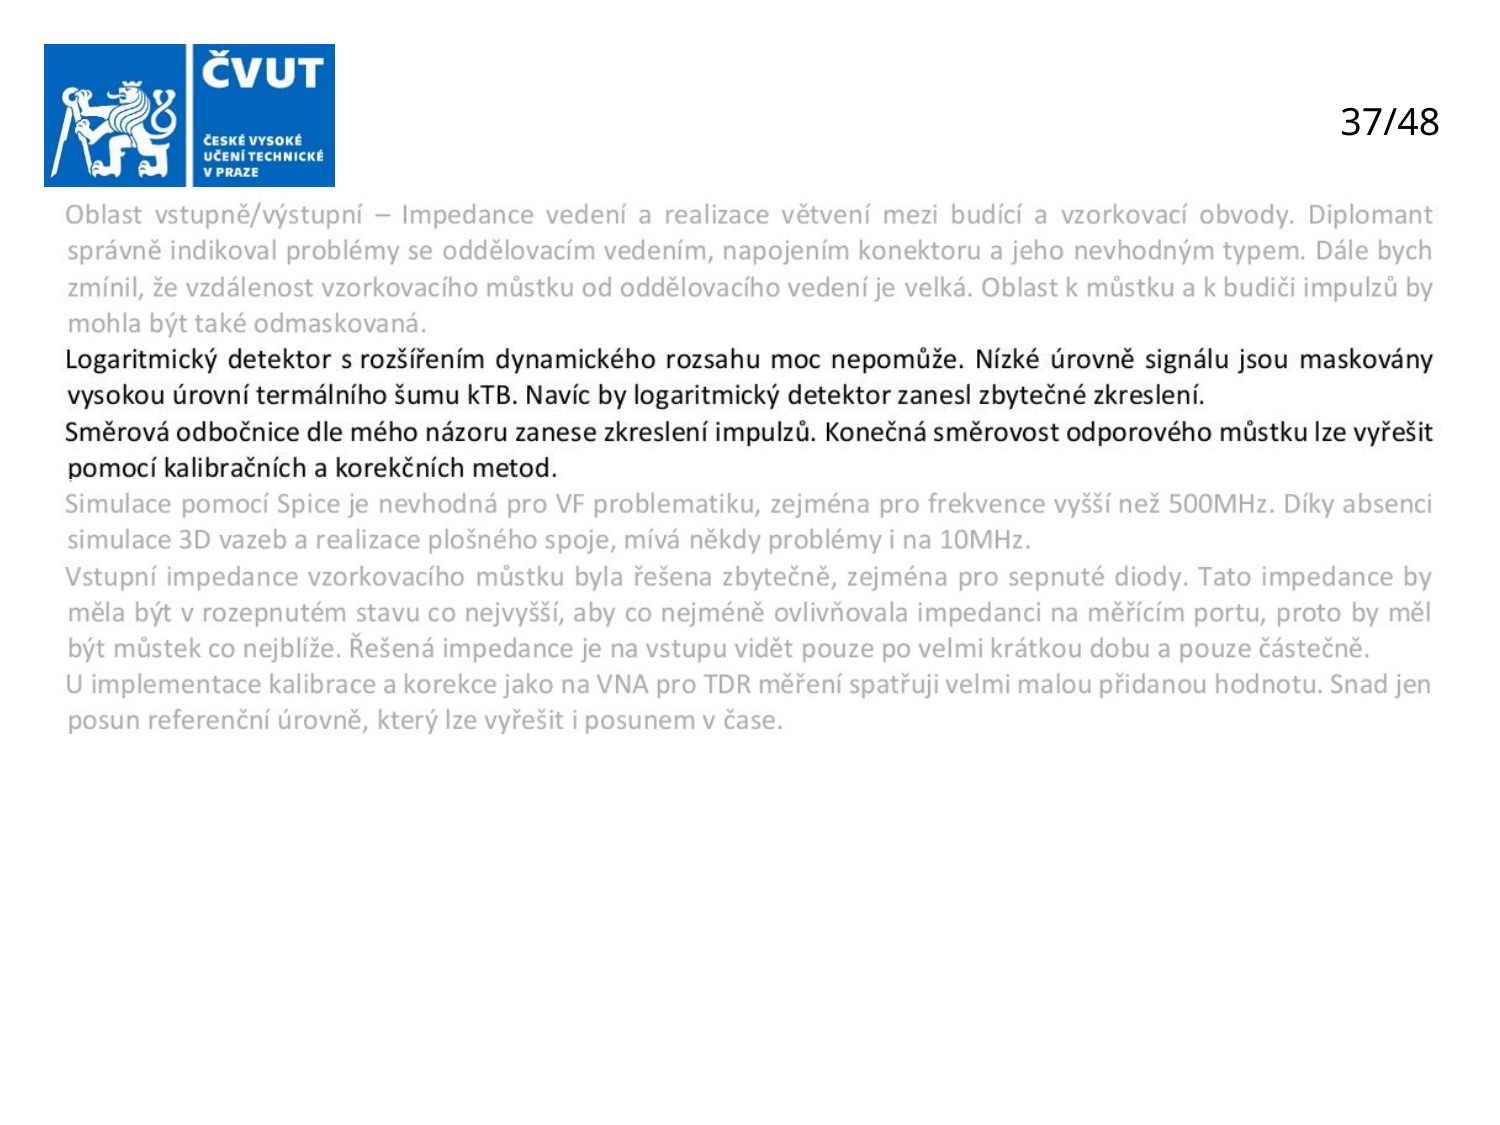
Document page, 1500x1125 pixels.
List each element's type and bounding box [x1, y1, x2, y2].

picture [60, 346, 1441, 479]
picture [44, 44, 335, 187]
text_box [0, 195, 1471, 346]
text_box [18, 479, 1489, 746]
